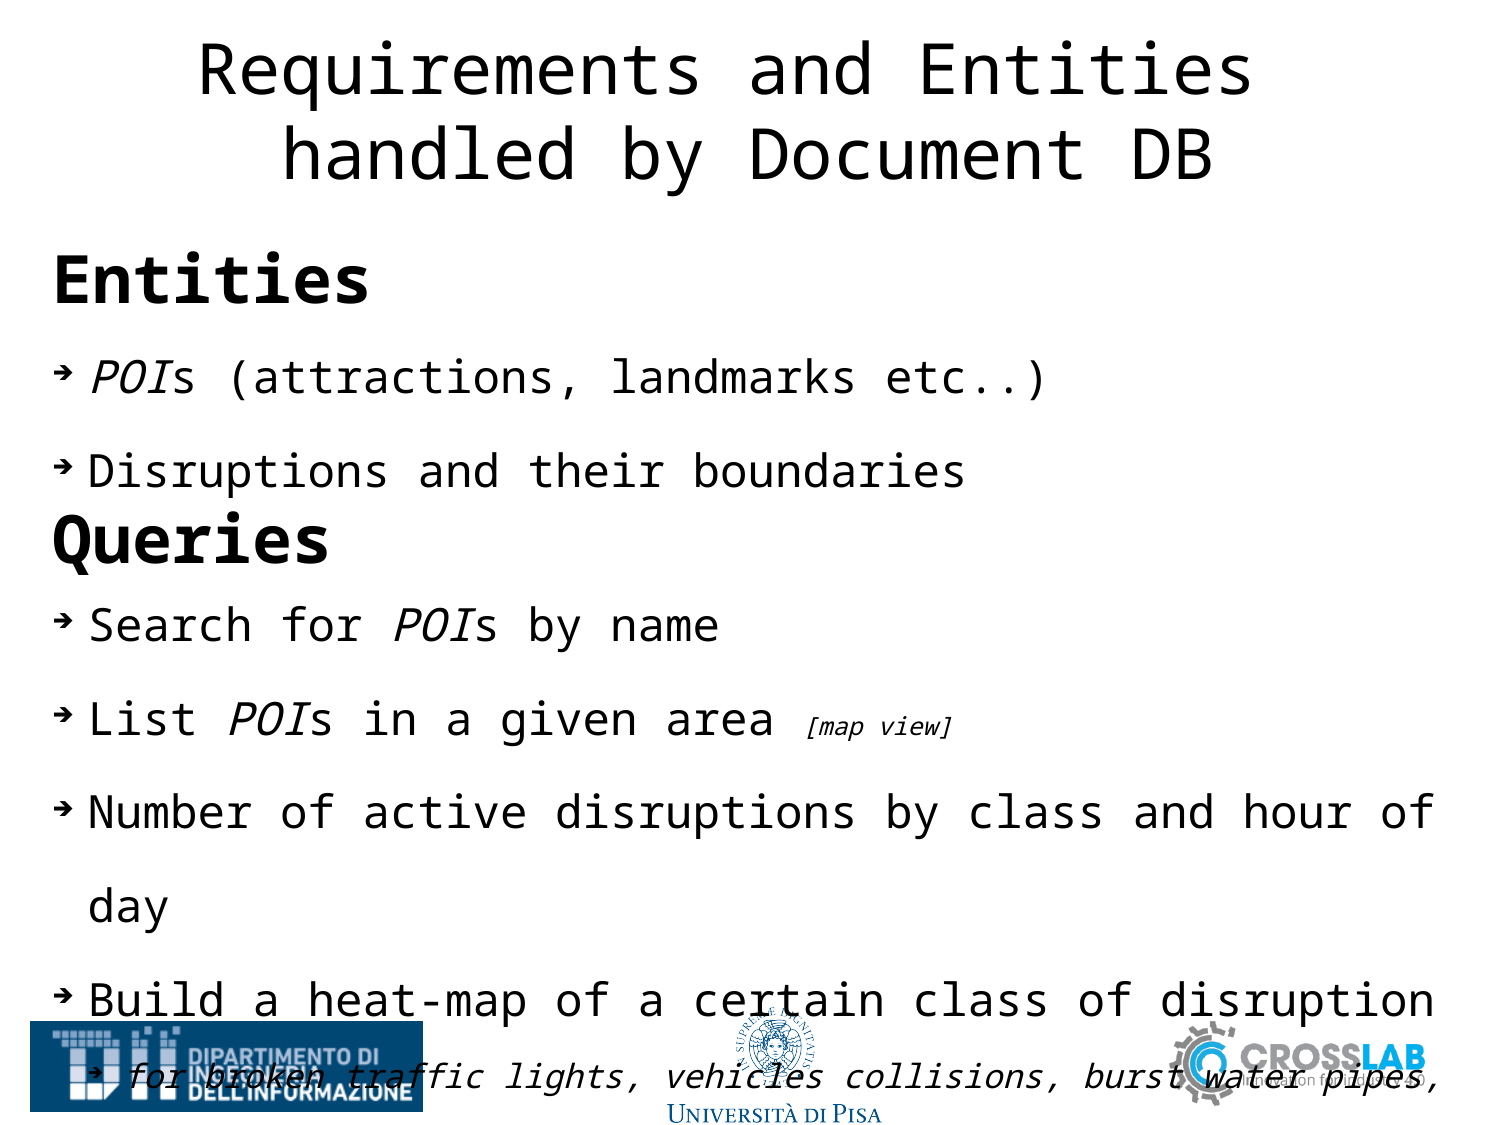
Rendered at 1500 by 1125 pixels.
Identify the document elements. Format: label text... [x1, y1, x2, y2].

picture [30, 1021, 423, 1112]
title Requirements and Entities handled by Document DB [30, 14, 1468, 203]
picture [1169, 1021, 1425, 1106]
picture [869, 1072, 880, 1086]
text_box Queries [37, 484, 788, 553]
text_box POIs (attractions, landmarks etc..) Disruptions and their boundaries [37, 306, 1463, 553]
text_box Search for POIs by name List POIs in a given area [map view] Number of active disruptions by class and hour of day Build a heat-map of a certain class of disruption for broken traffic lights, vehicles collisions, burst water pipes, etc.. Most common disruptions by severity in a given area [37, 553, 1463, 1019]
text_box Entities [37, 224, 788, 306]
picture [667, 1019, 882, 1123]
